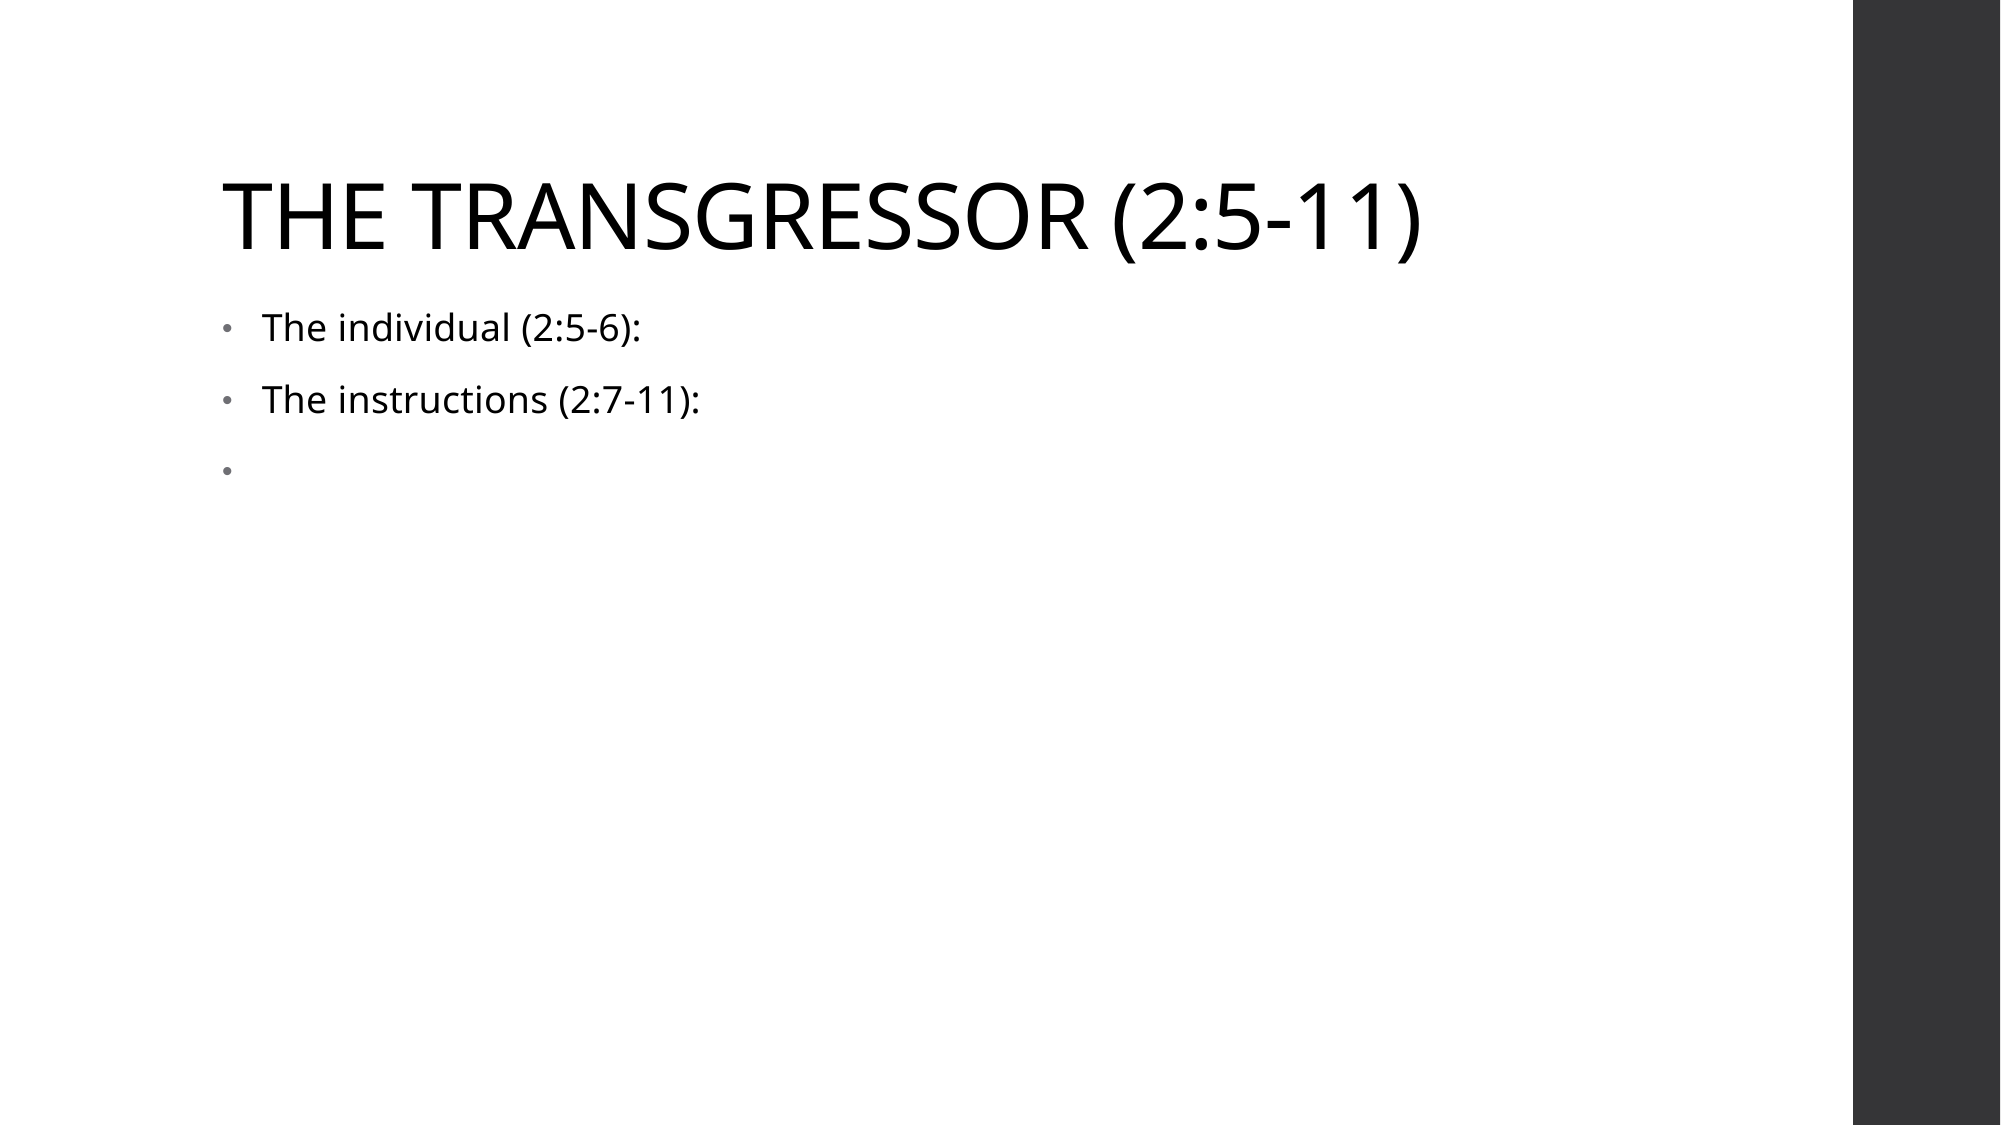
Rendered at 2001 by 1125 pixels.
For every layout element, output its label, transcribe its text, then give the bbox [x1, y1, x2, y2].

title THE TRANSGRESSOR (2:5-11) [206, 60, 1797, 278]
list The individual (2:5-6): The instructions (2:7-11): [206, 299, 1617, 1014]
